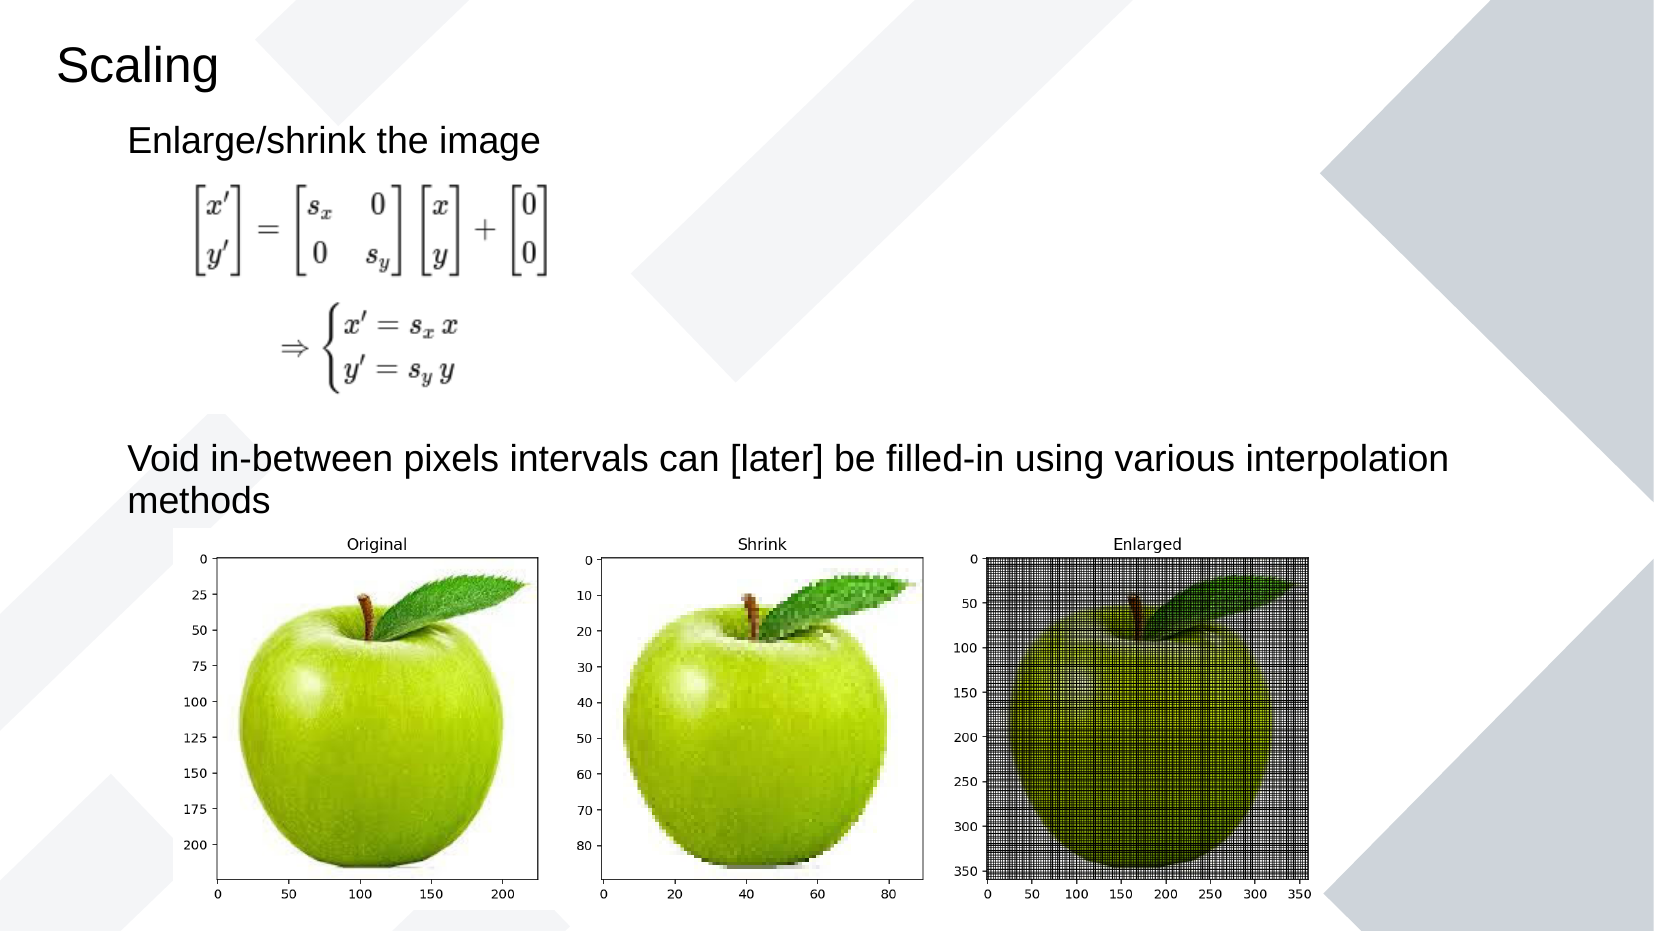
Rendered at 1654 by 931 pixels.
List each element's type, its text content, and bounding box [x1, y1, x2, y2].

text_box Scaling [41, 29, 235, 105]
text_box Enlarge/shrink the image Void in-between pixels intervals can [later] be filled-in using various interpolation methods [112, 112, 1608, 529]
picture [168, 163, 583, 414]
picture [173, 528, 1321, 910]
